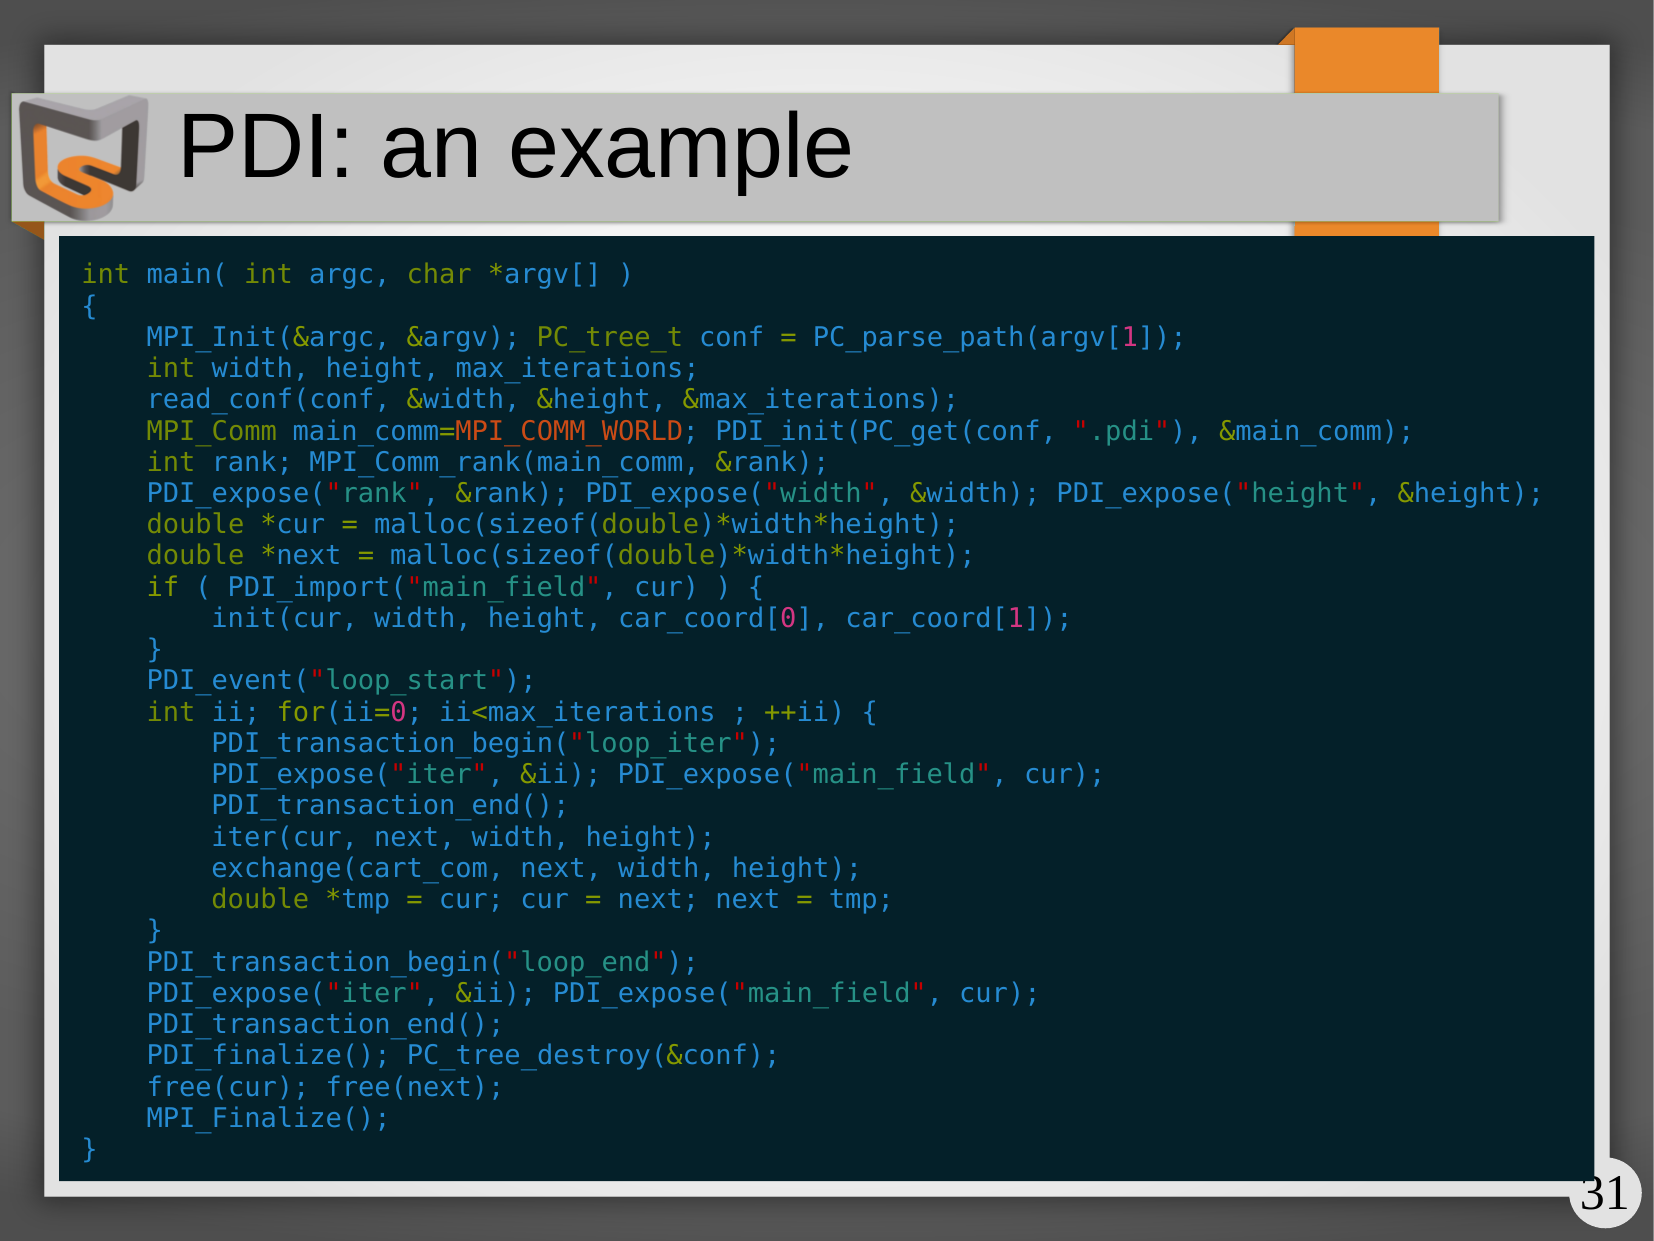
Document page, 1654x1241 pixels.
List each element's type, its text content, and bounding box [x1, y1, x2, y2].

title PDI: an example [177, 94, 1477, 213]
text_box int main( int argc, char *argv[] ) { MPI_Init(&argc, &argv); PC_tree_t conf = PC_parse_path(argv[1]); int width, height, max_iterations; read_conf(conf, &width, &height, &max_iterations); MPI_Comm main_comm=MPI_COMM_WORLD; PDI_init(PC_get(conf, ".pdi"), &main_comm); int rank; MPI_Comm_rank(main_comm, &rank); PDI_expose("rank", &rank); PDI_expose("width", &width); PDI_expose("height", &height); double *cur = malloc(sizeof(double)*width*height); double *next = malloc(sizeof(double)*width*height); if ( PDI_import("main_field", cur) ) { init(cur, width, height, car_coord[0], car_coord[1]); } PDI_event("loop_start"); int ii; for(ii=0; ii<max_iterations ; ++ii) { PDI_transaction_begin("loop_iter"); PDI_expose("iter", &ii); PDI_expose("main_field", cur); PDI_transaction_end(); iter(cur, next, width, height); exchange(cart_com, next, width, height); double *tmp = cur; cur = next; next = tmp; } PDI_transaction_begin("loop_end"); PDI_expose("iter", &ii); PDI_expose("main_field", cur); PDI_transaction_end(); PDI_finalize(); PC_tree_destroy(&conf); free(cur); free(next); MPI_Finalize(); } [59, 236, 1595, 1182]
picture [0, 0, 1654, 1241]
